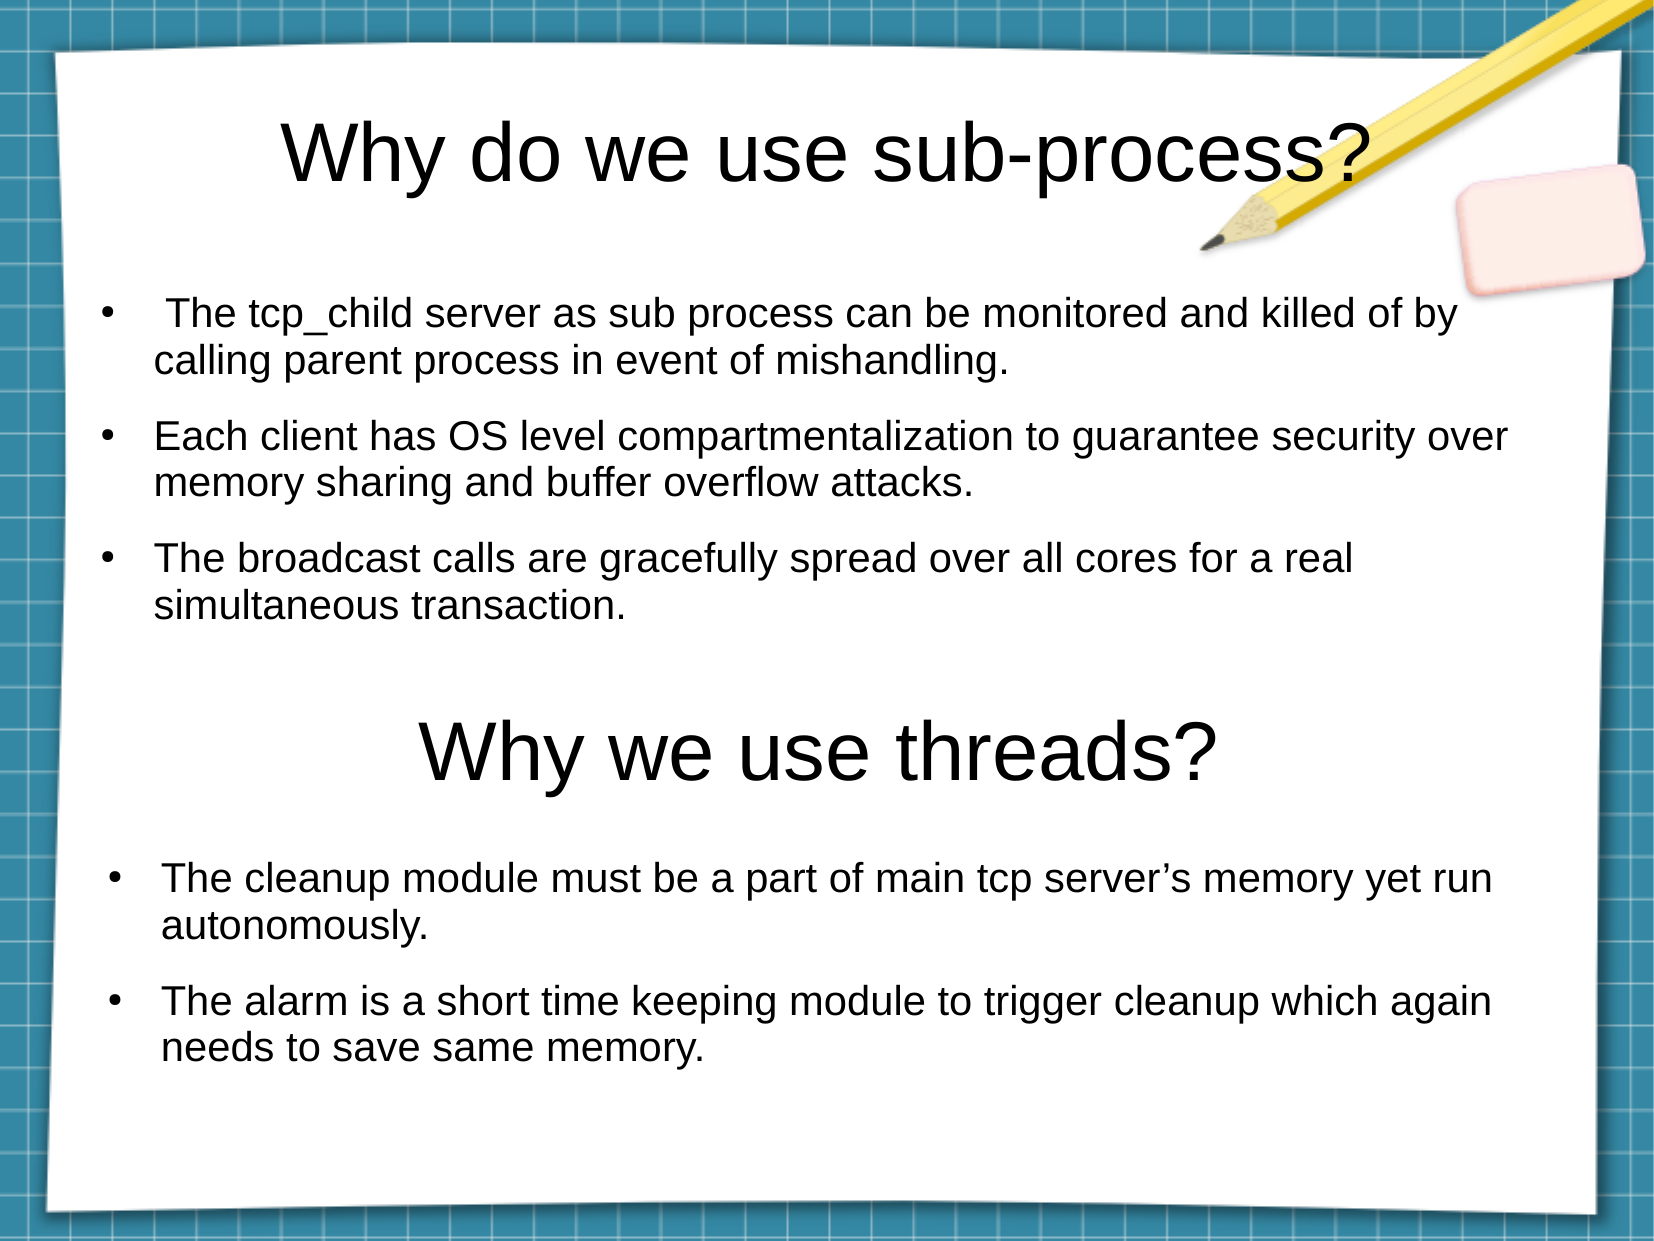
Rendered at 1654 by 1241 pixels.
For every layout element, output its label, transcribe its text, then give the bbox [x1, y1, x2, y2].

title Why do we use sub-process? [82, 49, 1571, 257]
picture [0, 0, 1654, 1241]
title Why we use threads? [75, 647, 1564, 856]
list The tcp_child server as sub process can be monitored and killed of by calling parent process in event of mishandling. Each client has OS level compartmentalization to guarantee security over memory sharing and buffer overflow attacks. The broadcast calls are gracefully spread over all cores for a real simultaneous transaction. [82, 290, 1571, 691]
list The cleanup module must be a part of main tcp server’s memory yet run autonomously. The alarm is a short time keeping module to trigger cleanup which again needs to save same memory. [90, 855, 1579, 1180]
